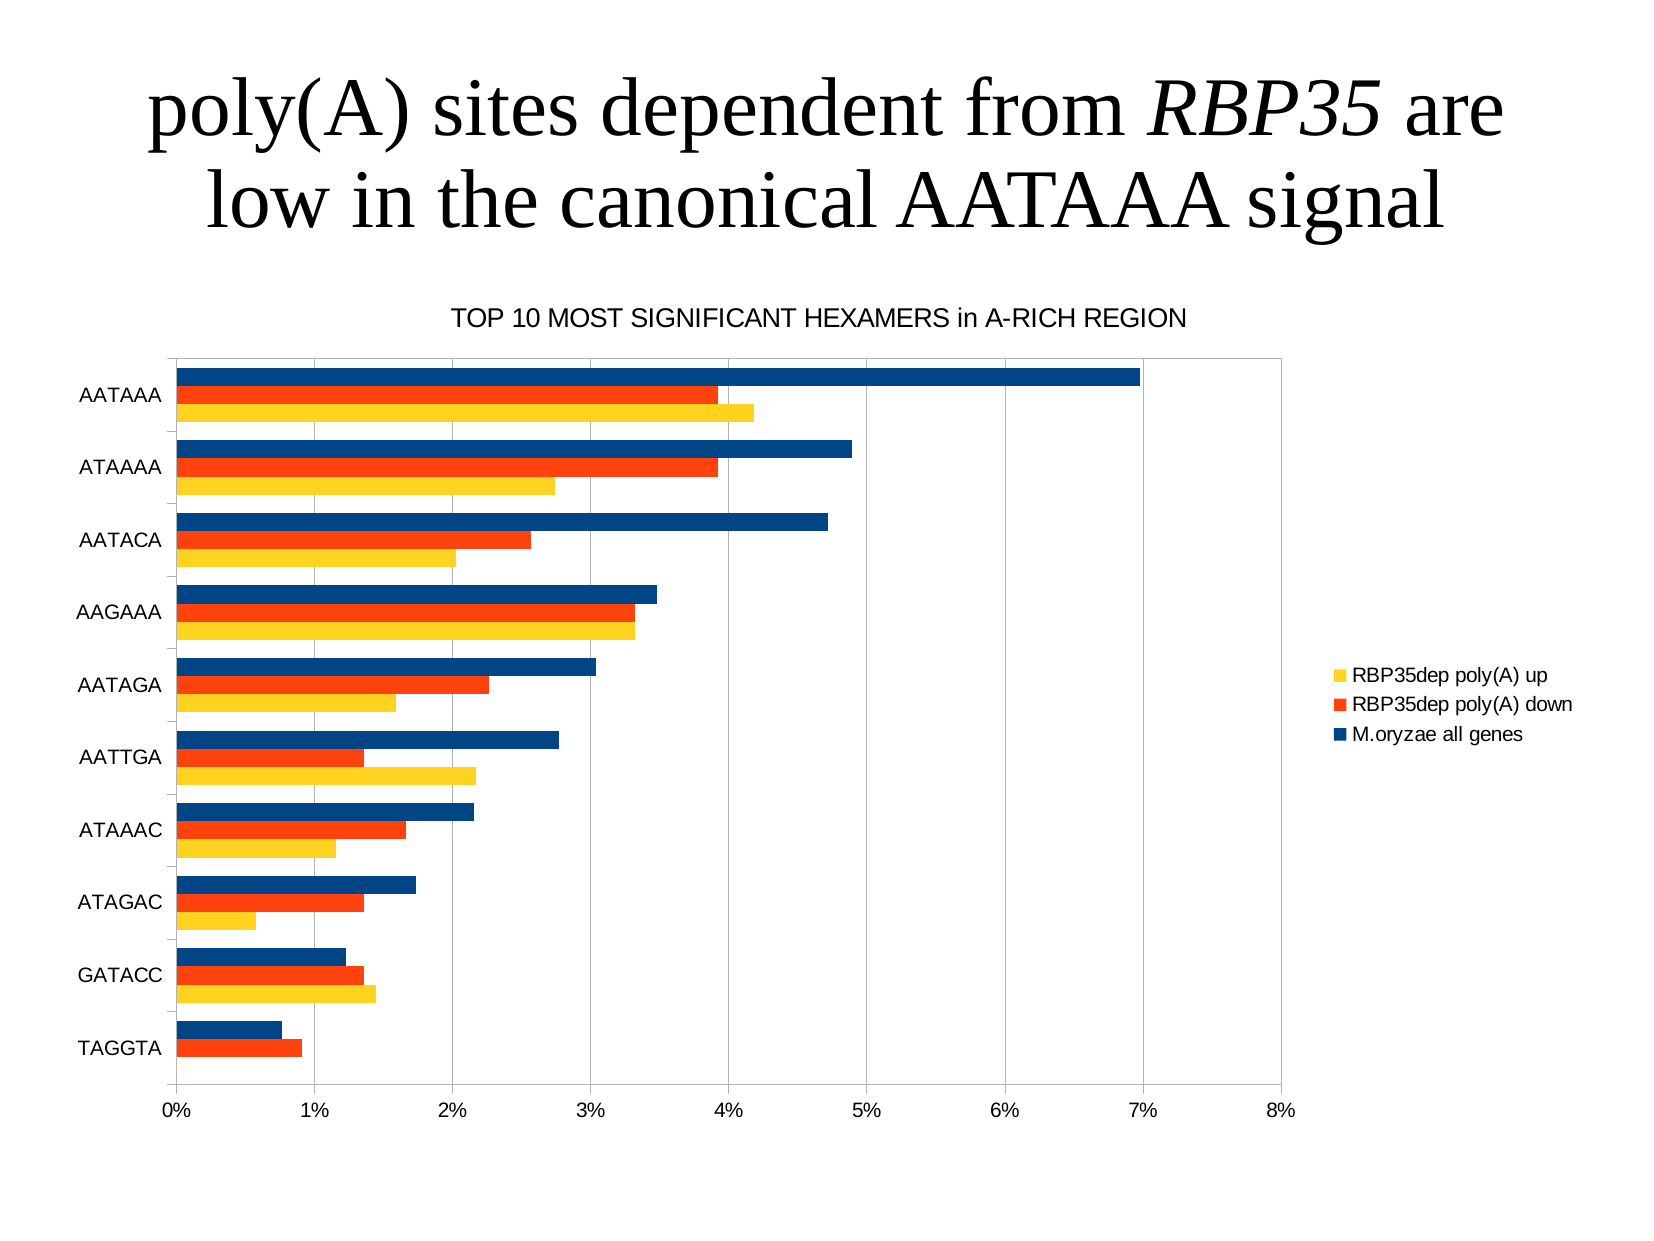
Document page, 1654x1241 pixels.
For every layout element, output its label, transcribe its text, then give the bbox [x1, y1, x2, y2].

chart [45, 270, 1592, 1141]
title poly(A) sites dependent from RBP35 are low in the canonical AATAAA signal [82, 49, 1571, 257]
